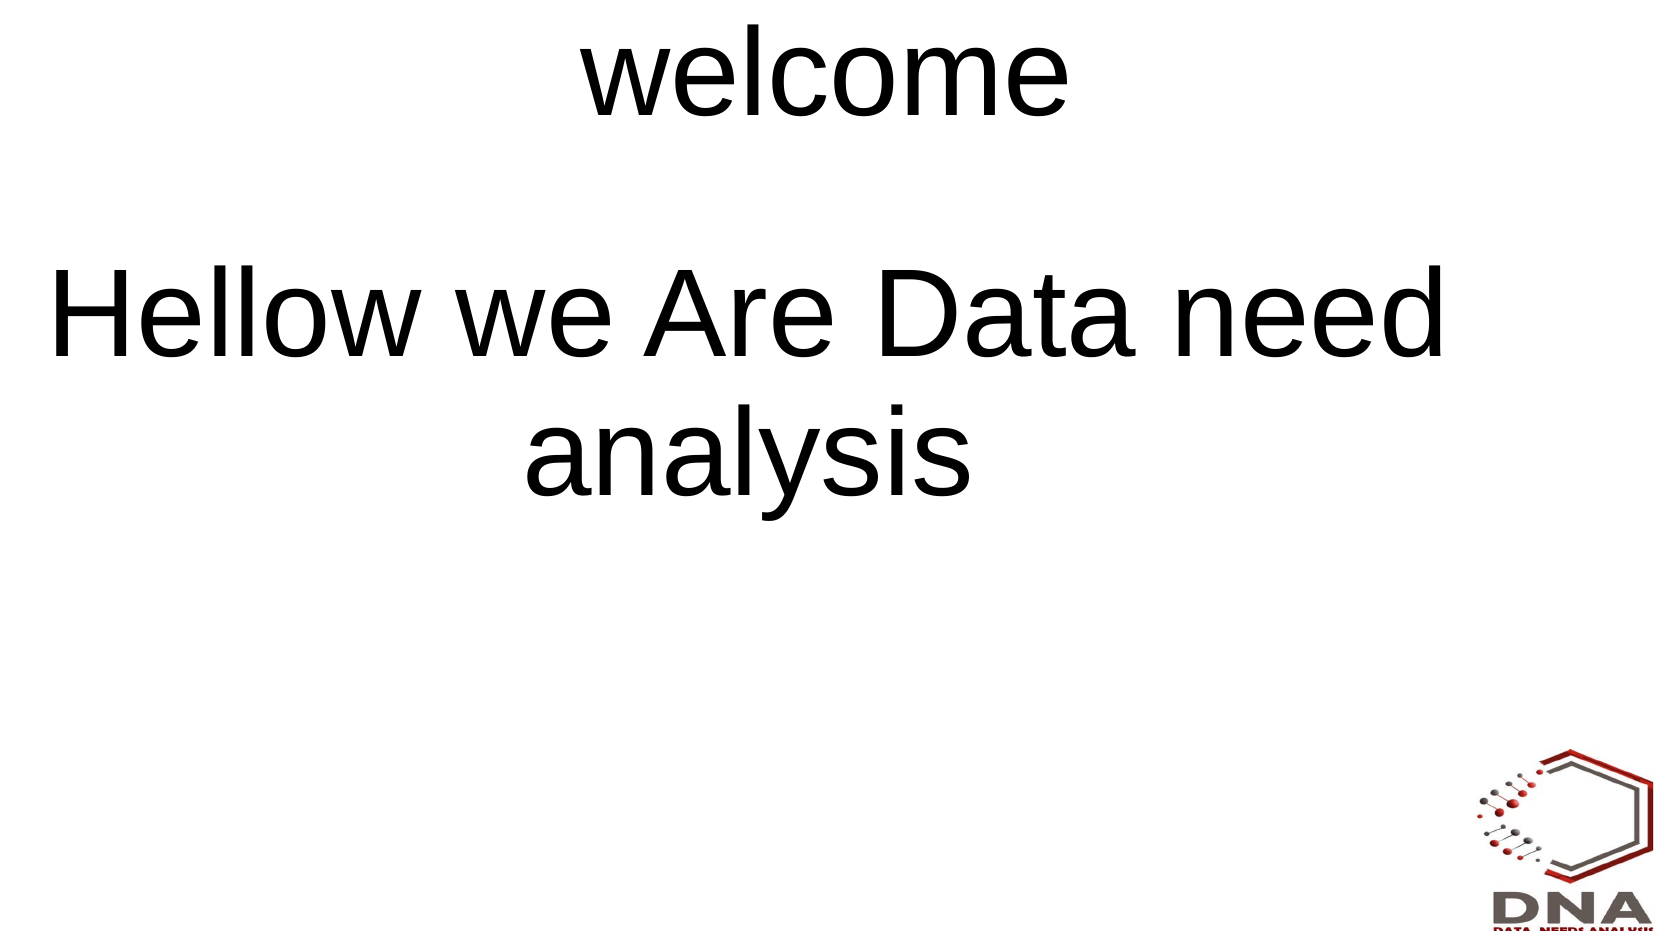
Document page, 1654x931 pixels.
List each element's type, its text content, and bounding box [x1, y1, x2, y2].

picture [1476, 749, 1654, 931]
text_box welcome [0, 2, 1654, 143]
subtitle Hellow we Are Data need analysis [0, 143, 1496, 663]
